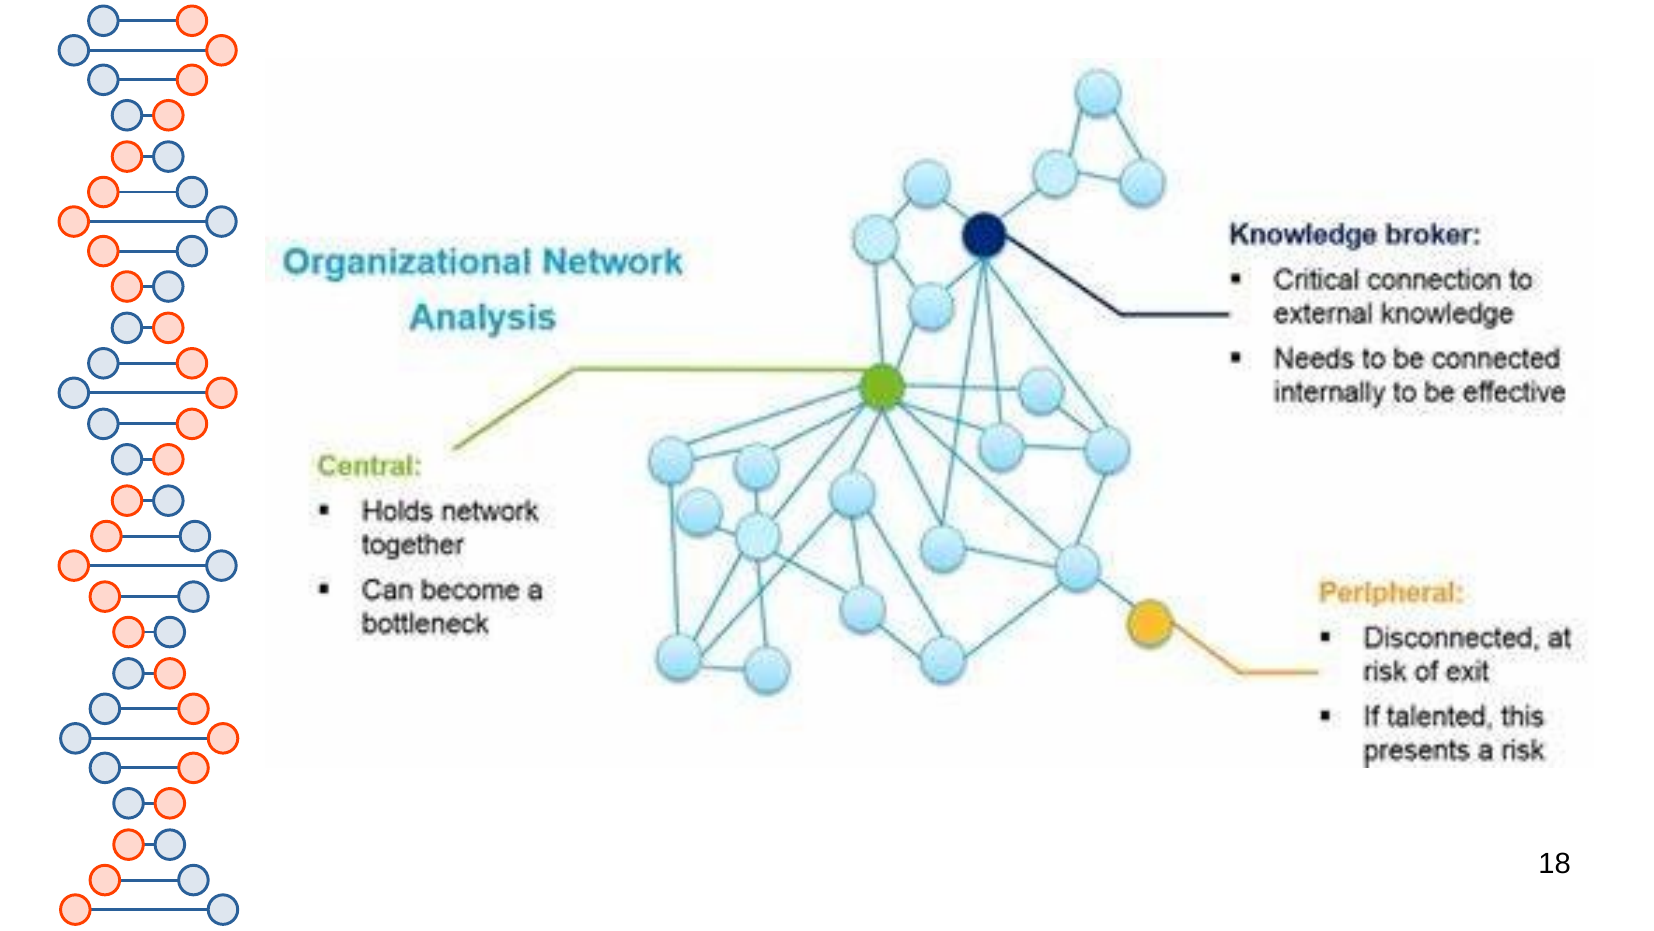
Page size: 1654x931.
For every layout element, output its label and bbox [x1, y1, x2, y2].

picture [265, 58, 1594, 768]
